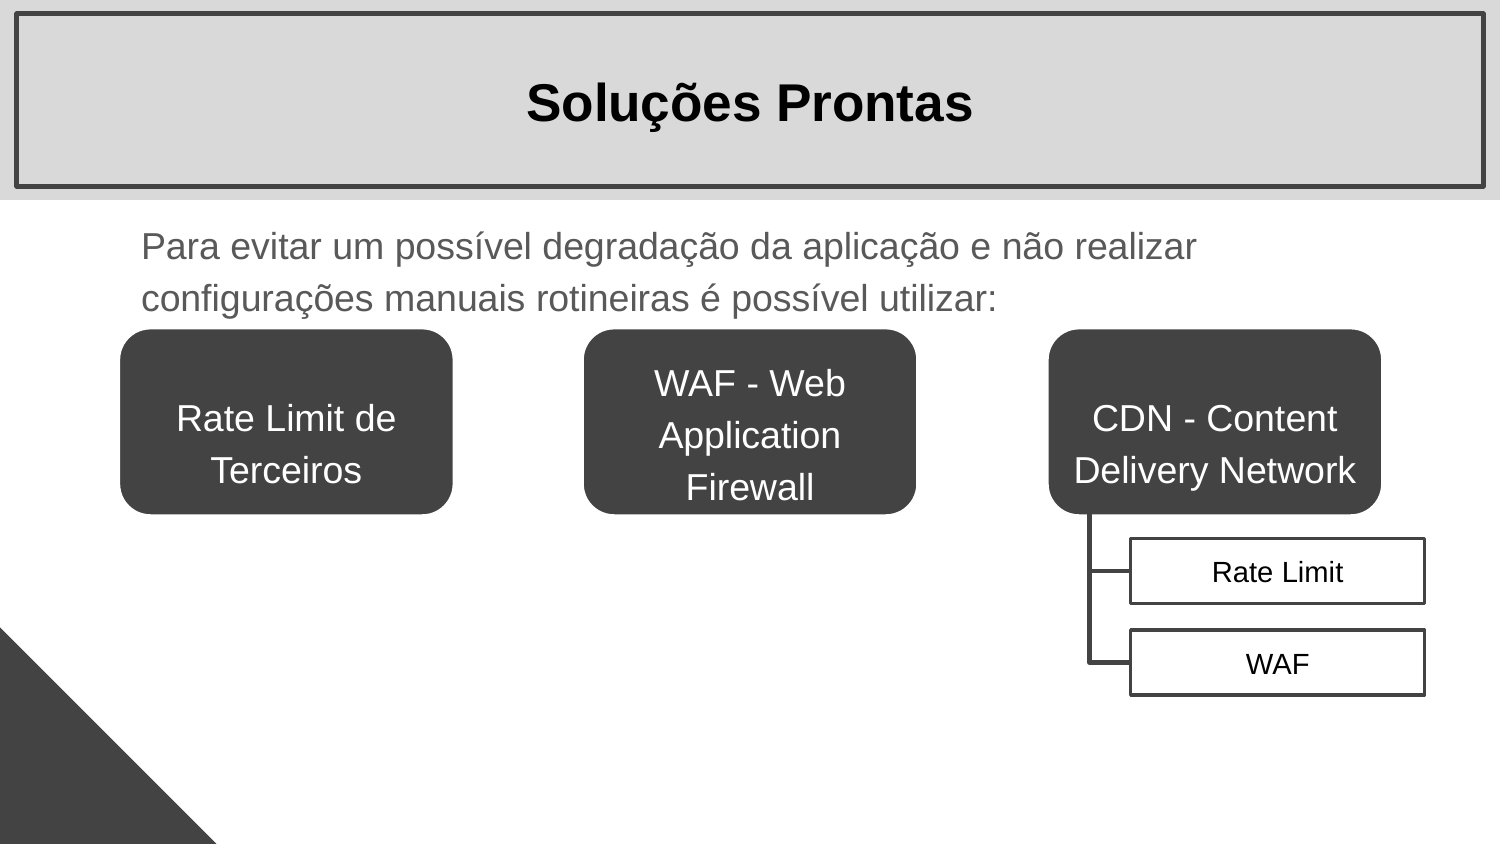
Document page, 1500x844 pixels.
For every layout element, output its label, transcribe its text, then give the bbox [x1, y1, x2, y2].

text_box [0, 0, 1500, 200]
text_box Rate Limit [1130, 538, 1425, 604]
text_box CDN - Content Delivery Network [1047, 328, 1382, 516]
title Soluções Prontas [51, 53, 1449, 147]
text_box [0, 627, 217, 844]
list Para evitar um possível degradação da aplicação e não realizar configurações manuais rotineiras é possível utilizar: [51, 200, 1449, 761]
text_box Rate Limit de Terceiros [119, 328, 454, 516]
text_box WAF [1130, 629, 1425, 695]
text_box WAF - Web Application Firewall [583, 328, 918, 516]
